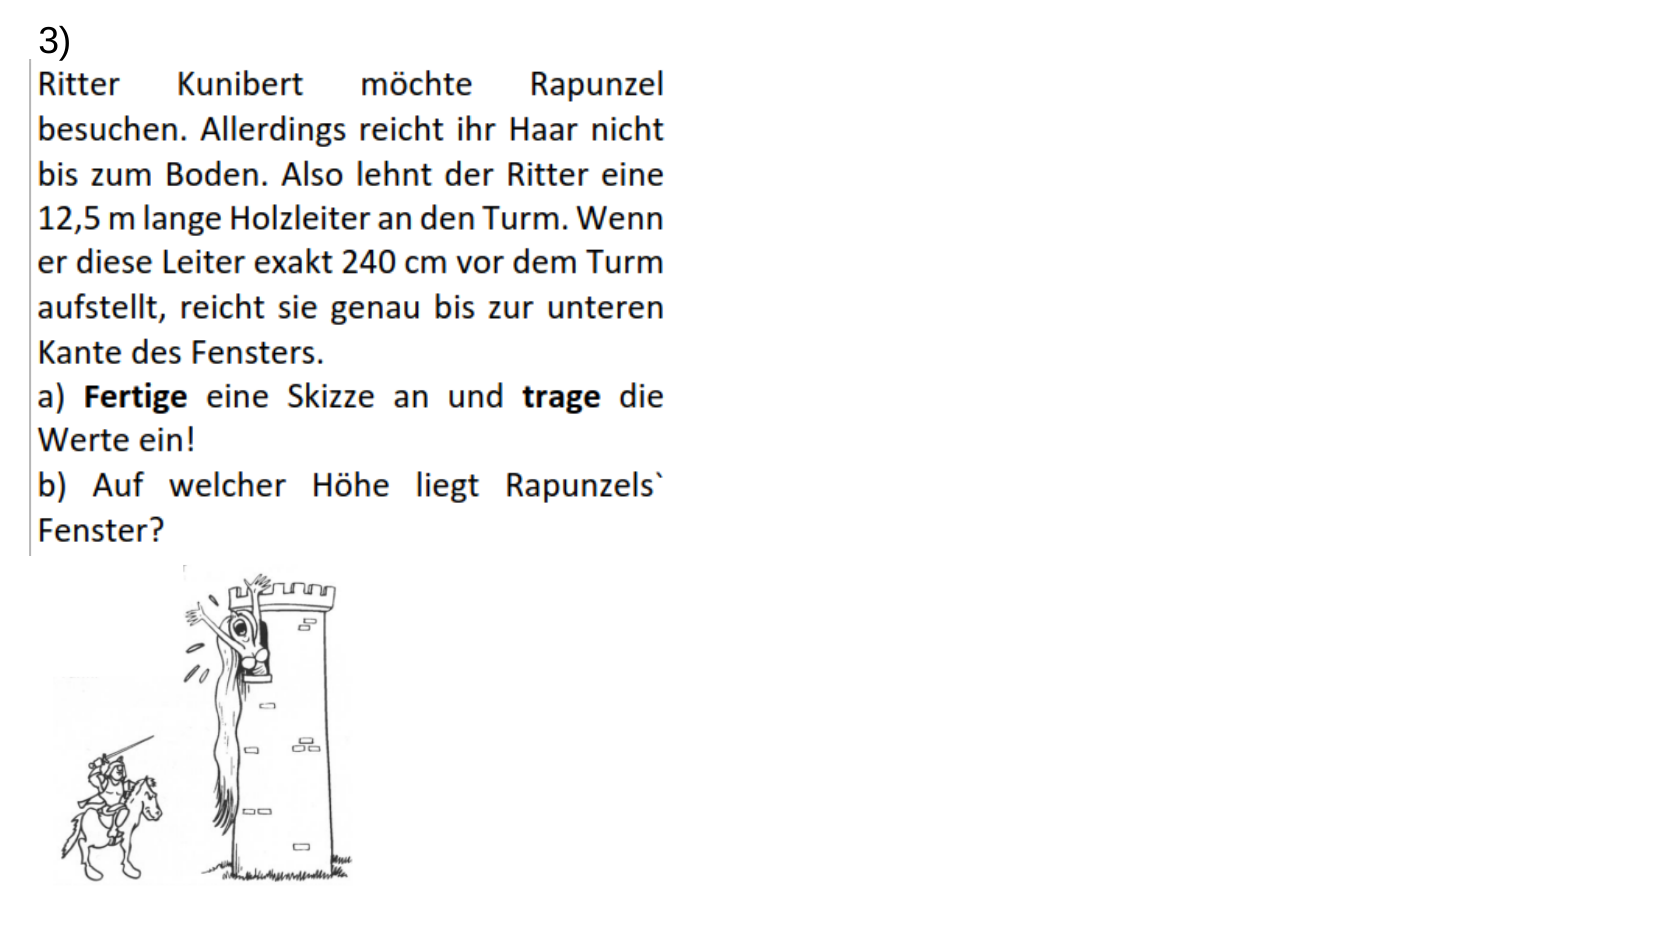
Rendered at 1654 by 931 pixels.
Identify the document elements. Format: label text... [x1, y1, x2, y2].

picture [28, 59, 702, 912]
text_box 3) [23, 11, 296, 69]
